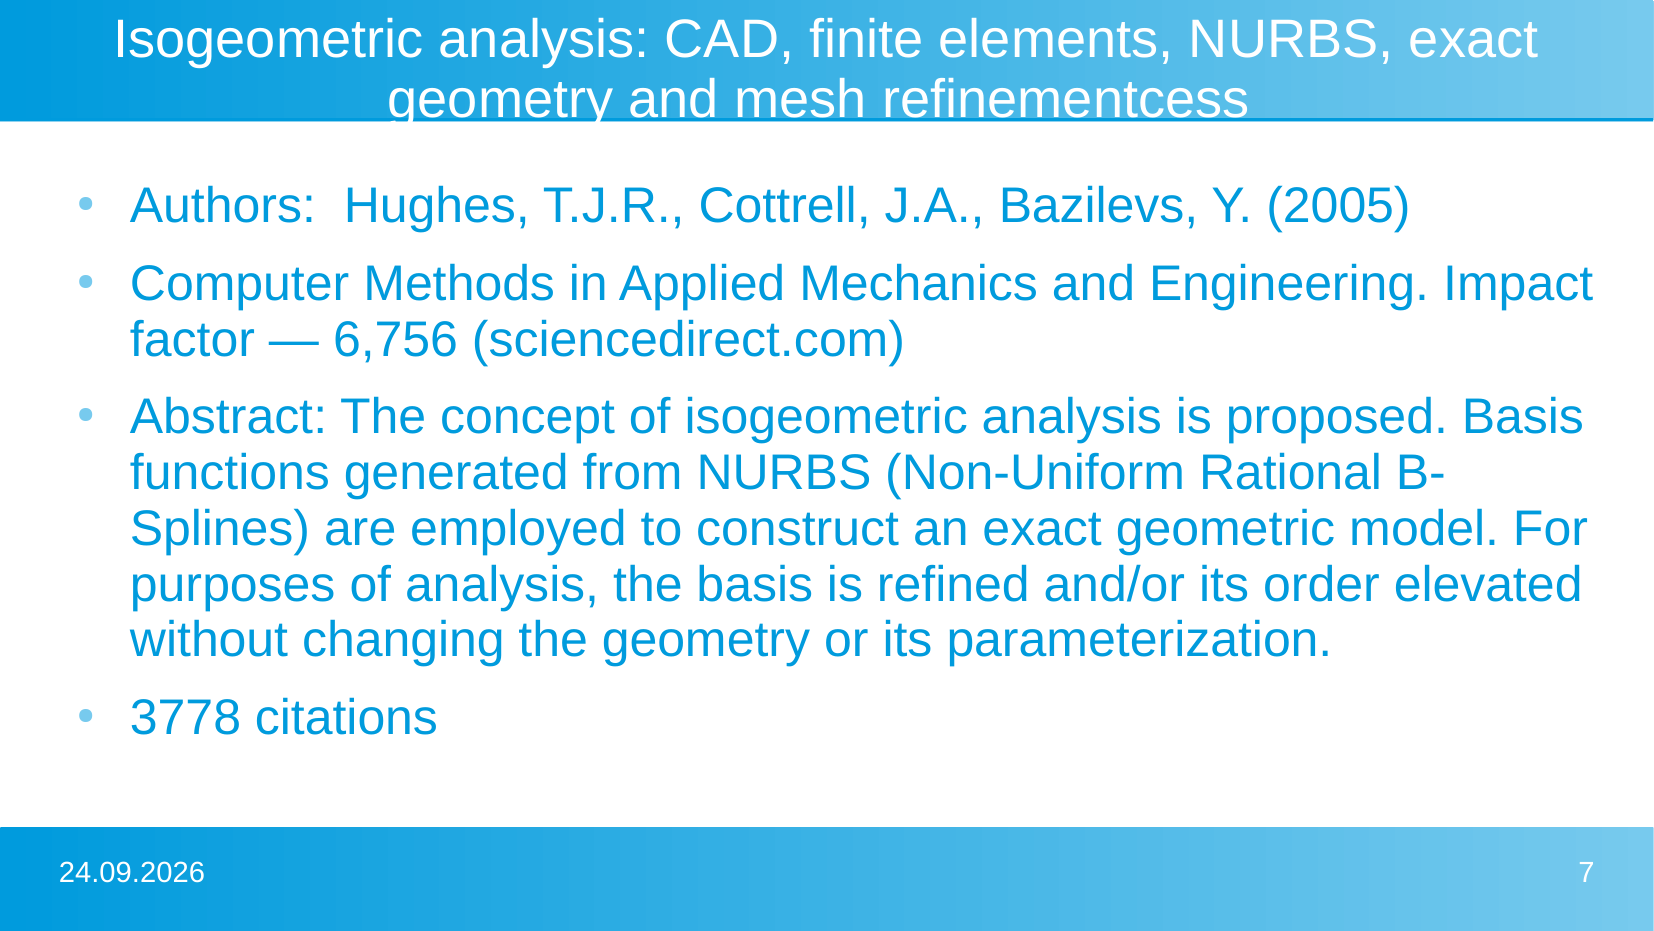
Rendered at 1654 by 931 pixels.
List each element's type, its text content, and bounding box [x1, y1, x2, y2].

list Authors: Hughes, T.J.R., Cottrell, J.A., Bazilevs, Y. (2005) Computer Methods in Applied Mechanics and Engineering. Impact factor — 6,756 (sciencedirect.com) Abstract: The concept of isogeometric analysis is proposed. Basis functions generated from NURBS (Non-Uniform Rational B-Splines) are employed to construct an exact geometric model. For purposes of analysis, the basis is refined and/or its order elevated without changing the geometry or its parameterization. 3778 citations [59, 177, 1595, 768]
title Isogeometric analysis: CAD, finite elements, NURBS, exact geometry and mesh refinementcess [59, 8, 1595, 130]
